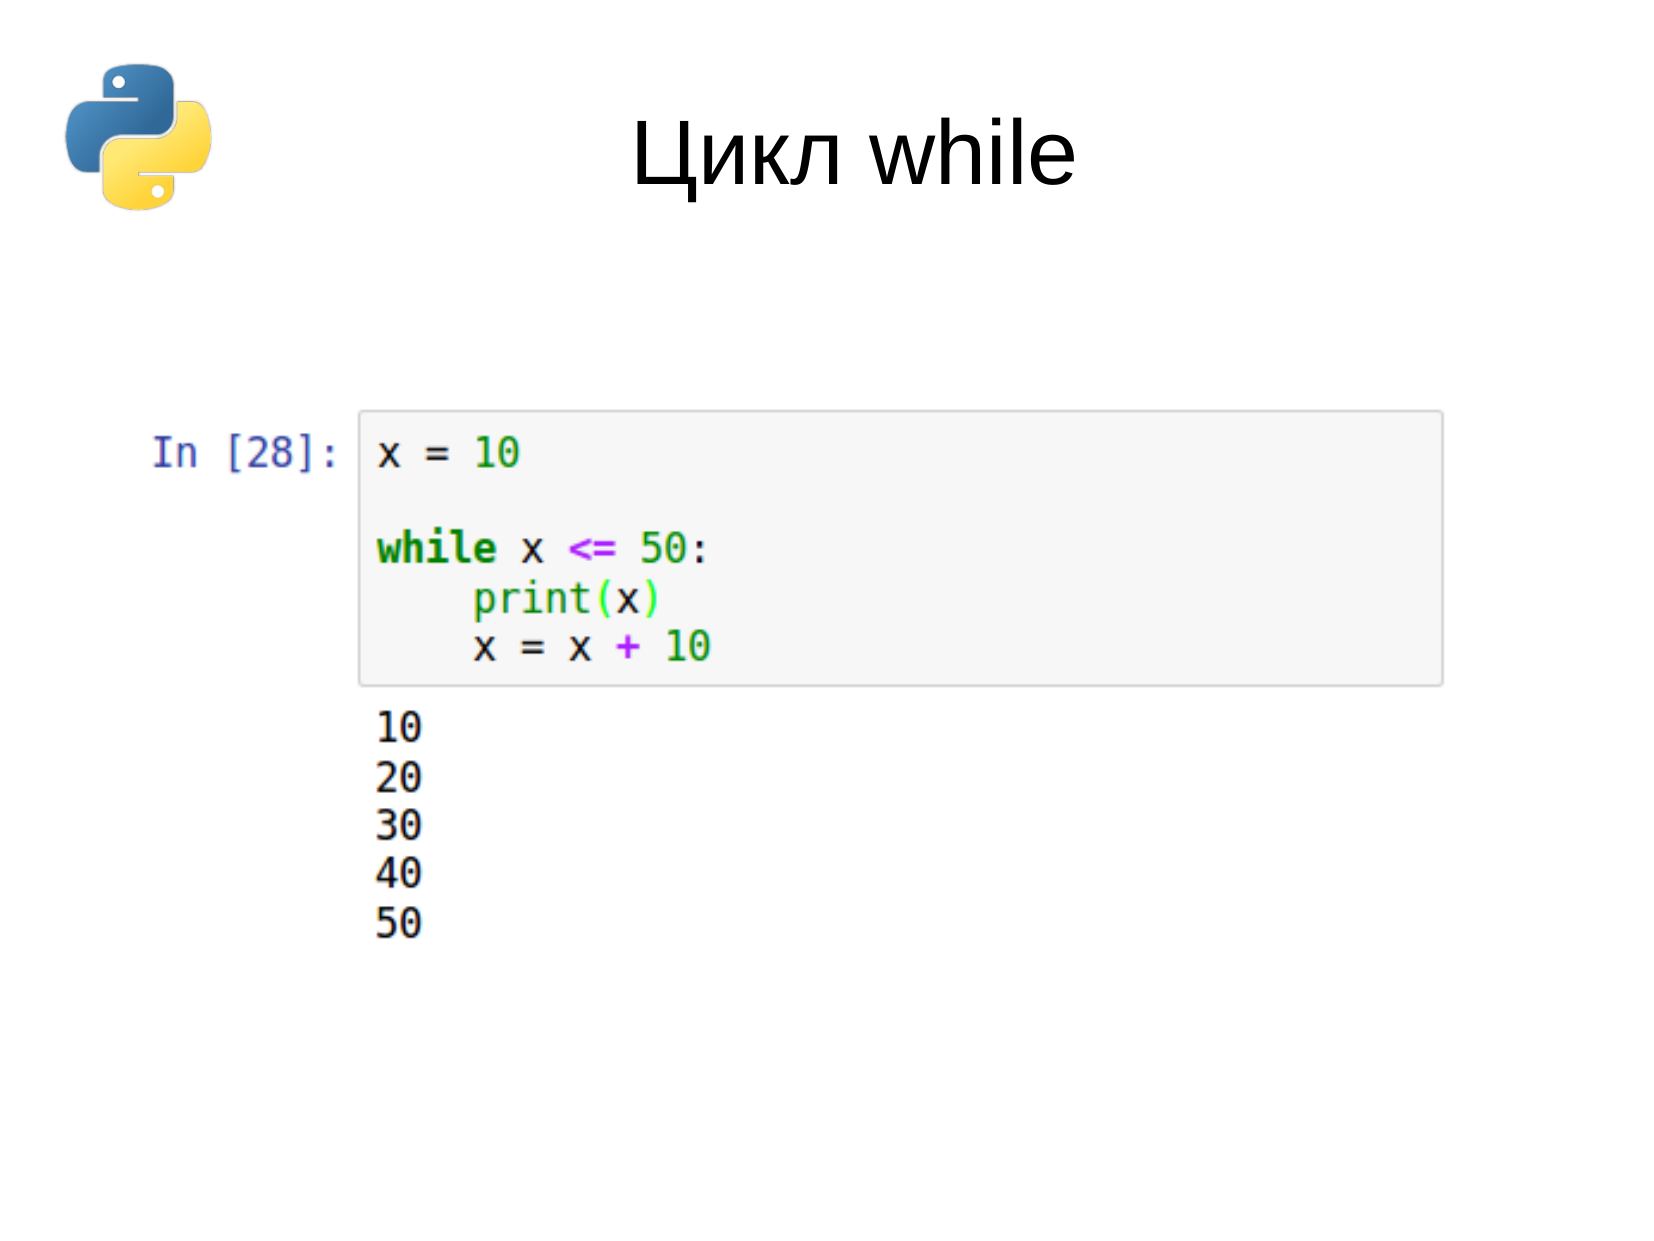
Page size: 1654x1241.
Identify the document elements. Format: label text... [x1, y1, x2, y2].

picture [33, 32, 244, 244]
picture [120, 389, 1466, 961]
title Цикл while [270, 49, 1441, 257]
